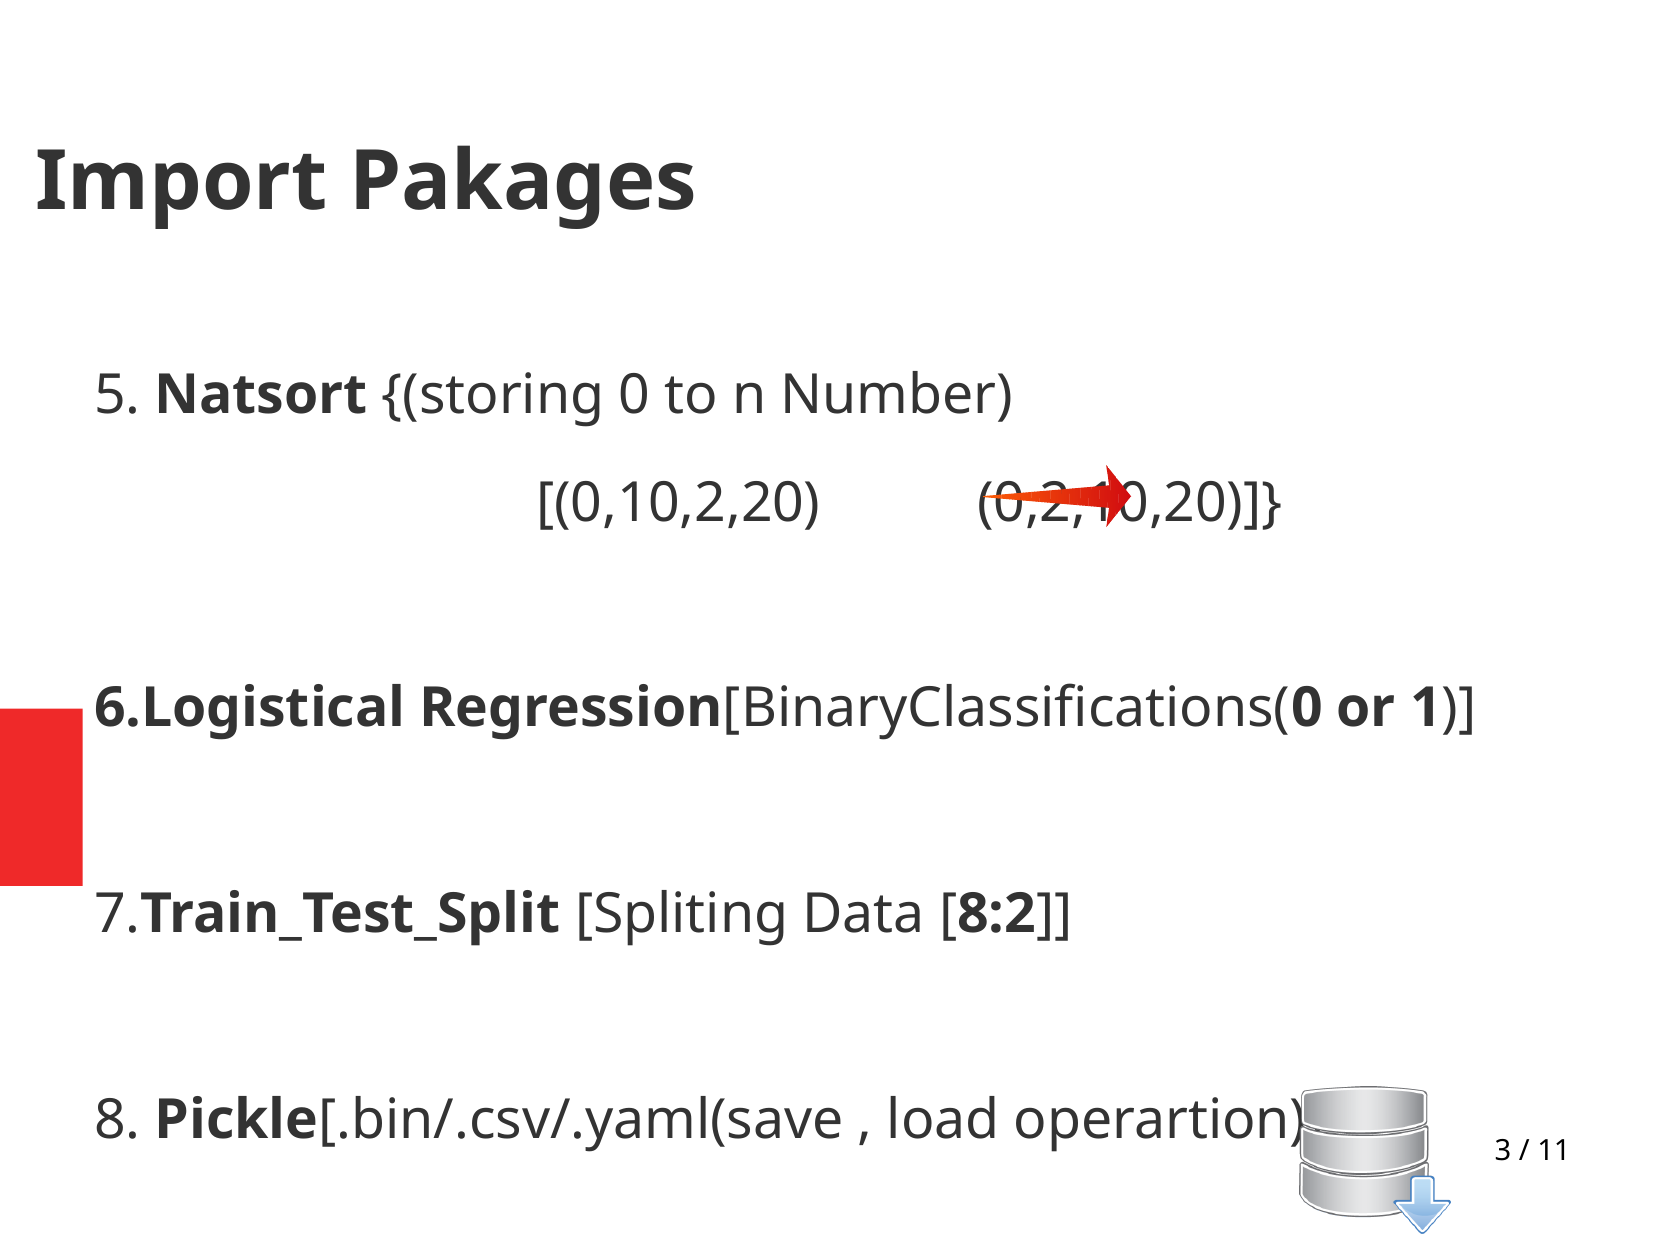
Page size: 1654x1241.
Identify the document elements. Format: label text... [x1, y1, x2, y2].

list 5. Natsort {(storing 0 to n Number) [(0,10,2,20) (0,2,10,20)]} 6.Logistical Regression[BinaryClassifications(0 or 1)] 7.Train_Test_Split [Spliting Data [8:2]] 8. Pickle[.bin/.csv/.yaml(save , load operartion)] [35, 354, 1654, 1166]
picture [980, 460, 1134, 532]
picture [1299, 1086, 1451, 1234]
title Import Pakages [35, 35, 1441, 319]
